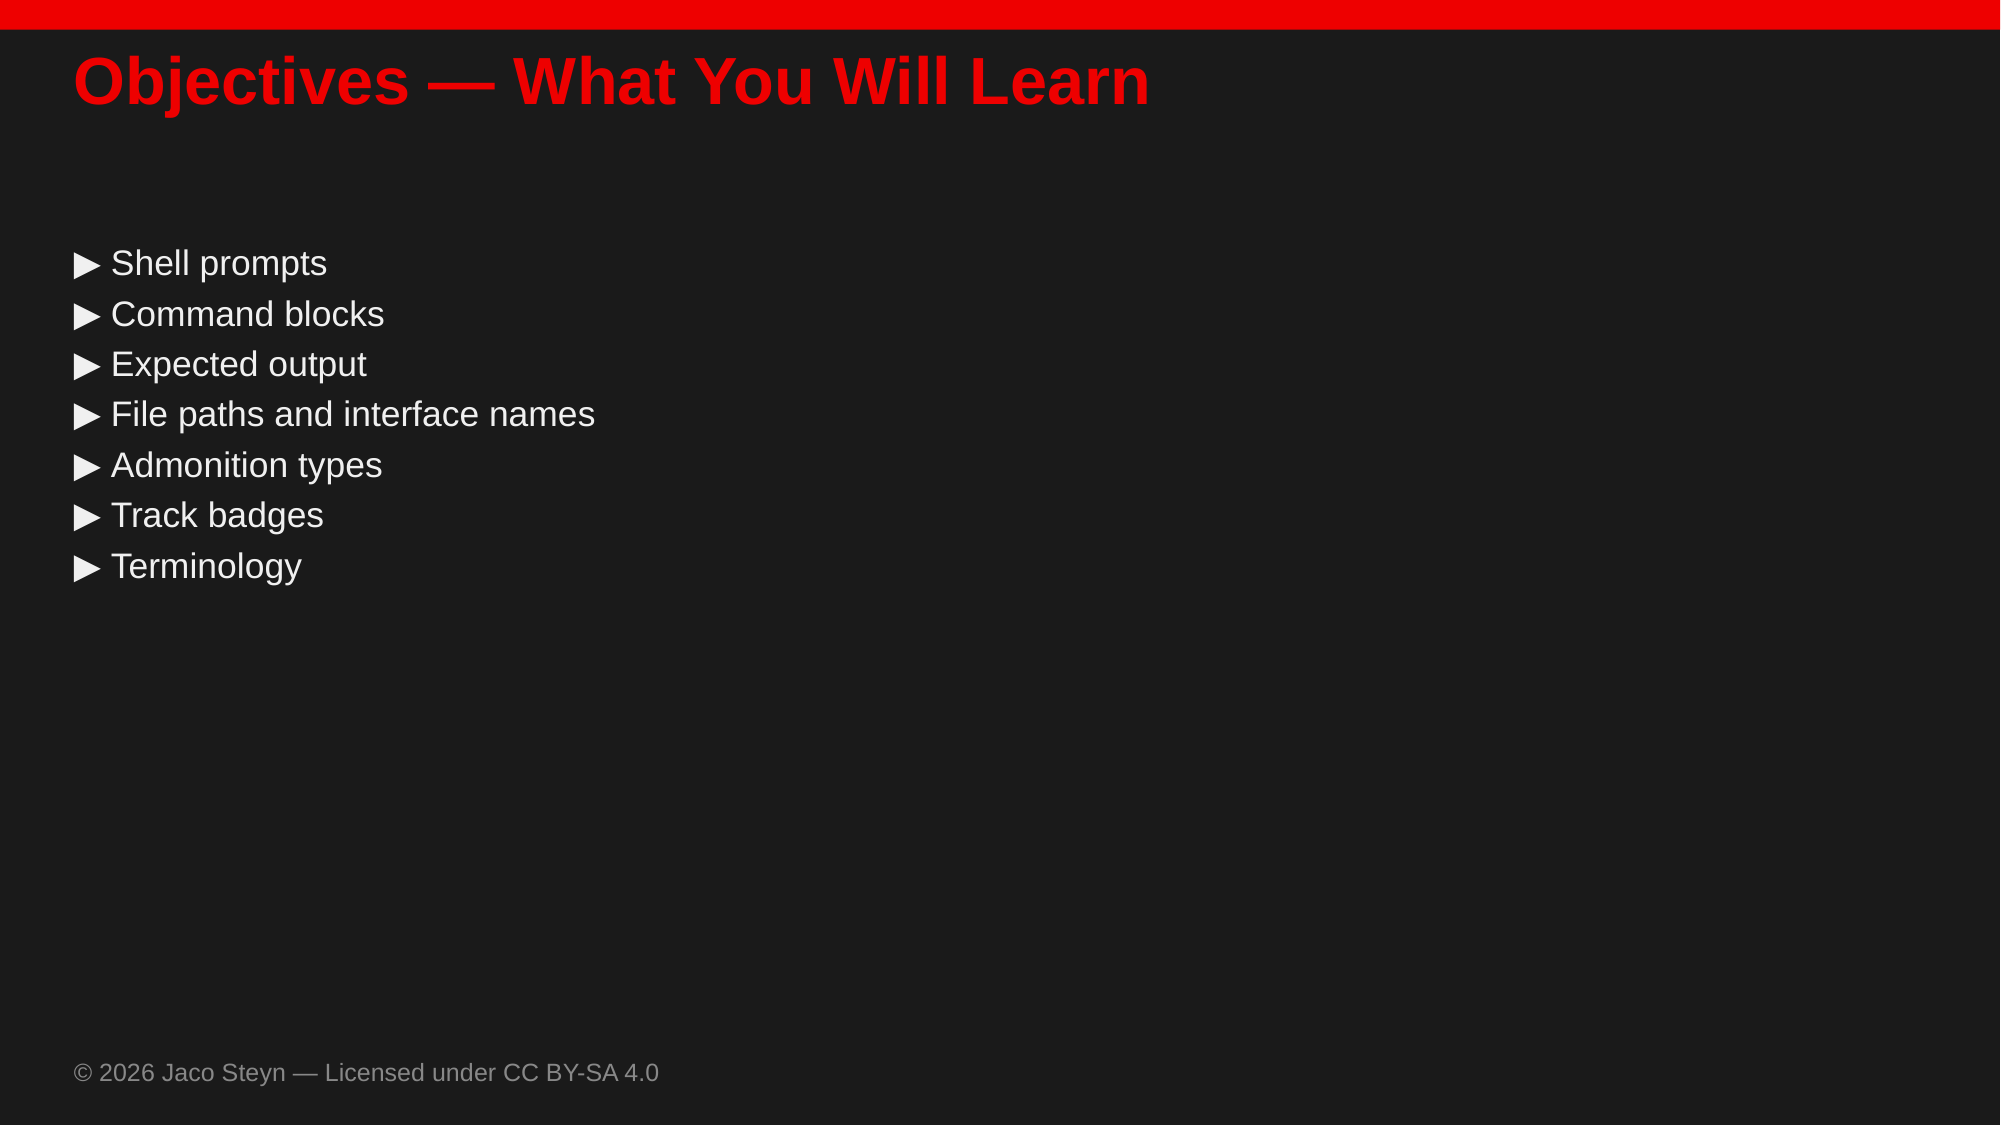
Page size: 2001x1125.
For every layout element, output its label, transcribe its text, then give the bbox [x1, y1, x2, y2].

text_box [0, 0, 2001, 30]
text_box © 2026 Jaco Steyn — Licensed under CC BY-SA 4.0 [59, 1051, 1942, 1093]
text_box ▶ Shell prompts ▶ Command blocks ▶ Expected output ▶ File paths and interface names ▶ Admonition types ▶ Track badges ▶ Terminology [59, 236, 1942, 1037]
text_box Objectives — What You Will Learn [59, 36, 1942, 208]
